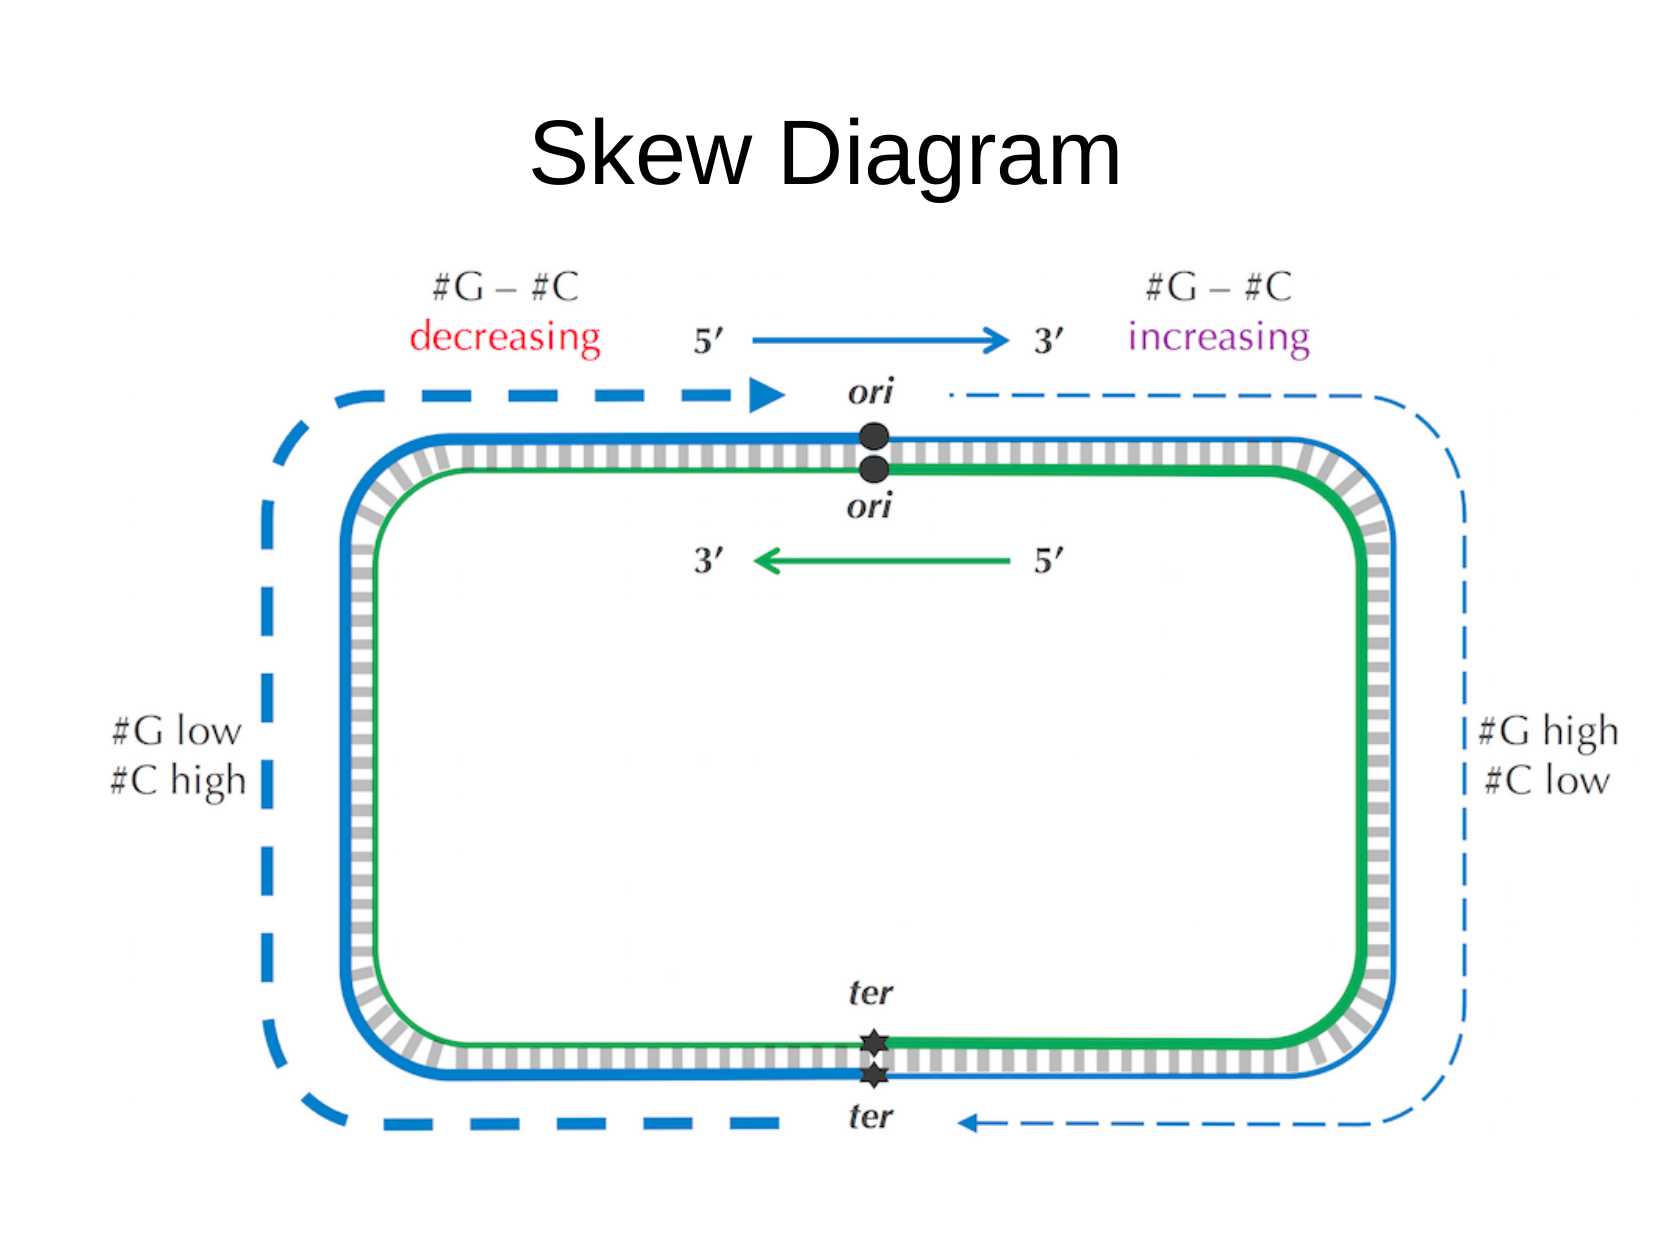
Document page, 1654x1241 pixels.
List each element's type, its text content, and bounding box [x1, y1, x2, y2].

title Skew Diagram [82, 49, 1571, 247]
picture [82, 247, 1646, 1163]
